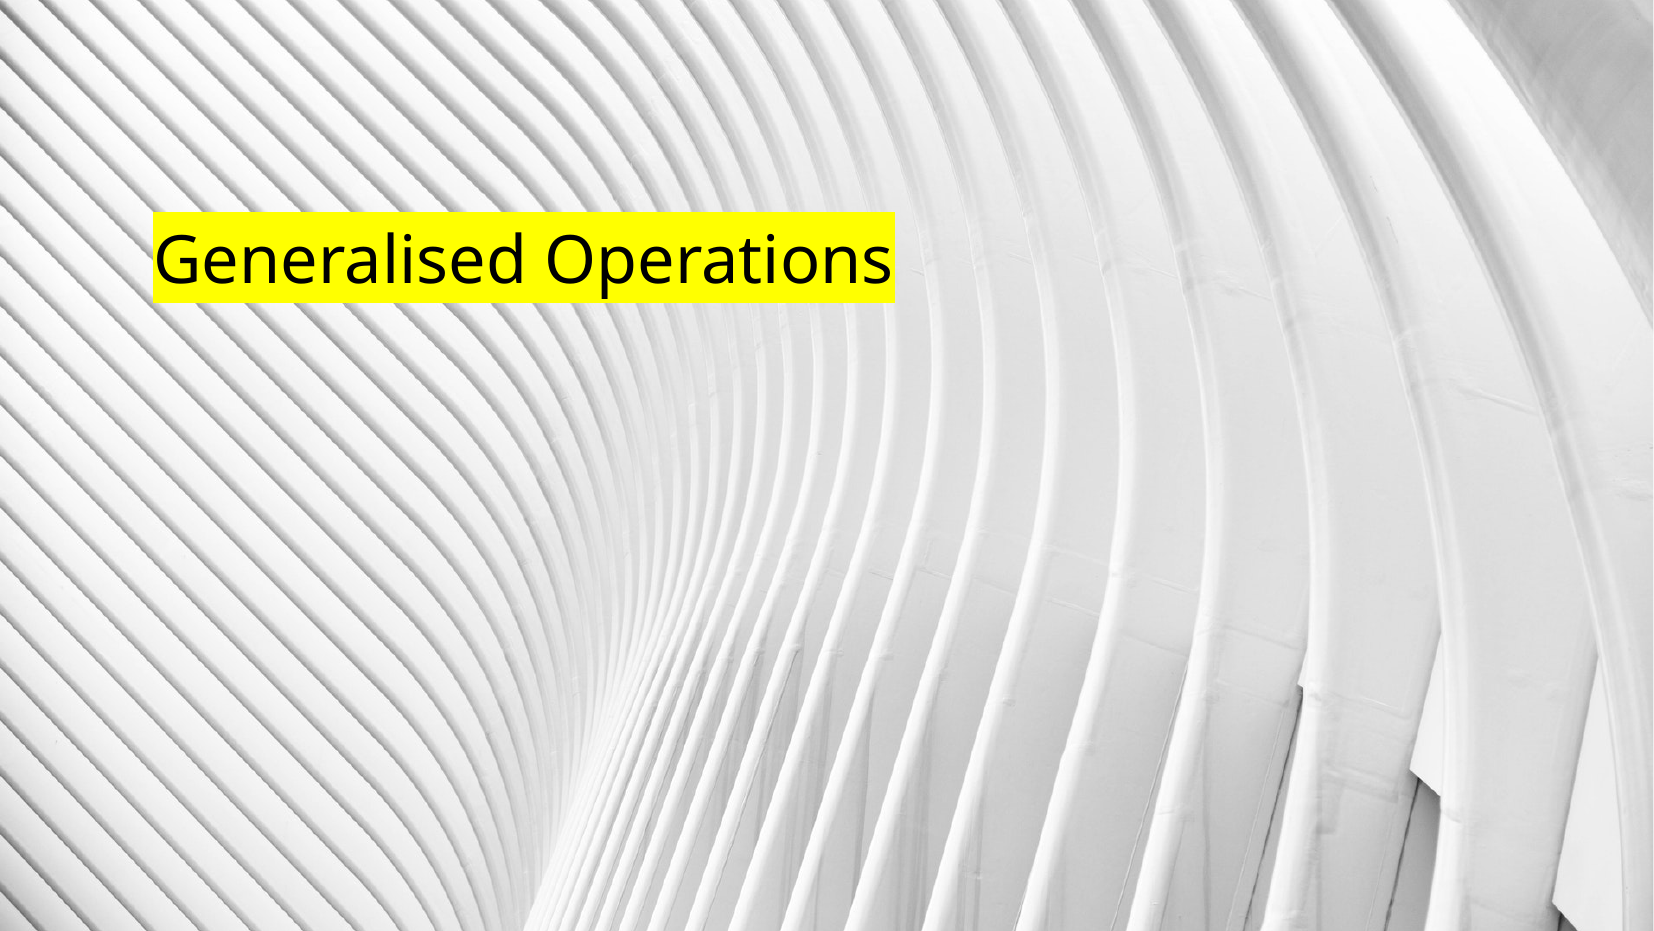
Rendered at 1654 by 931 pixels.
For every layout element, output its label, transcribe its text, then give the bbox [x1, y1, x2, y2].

list Generalised Operations [82, 217, 1571, 839]
picture [0, 0, 1654, 931]
